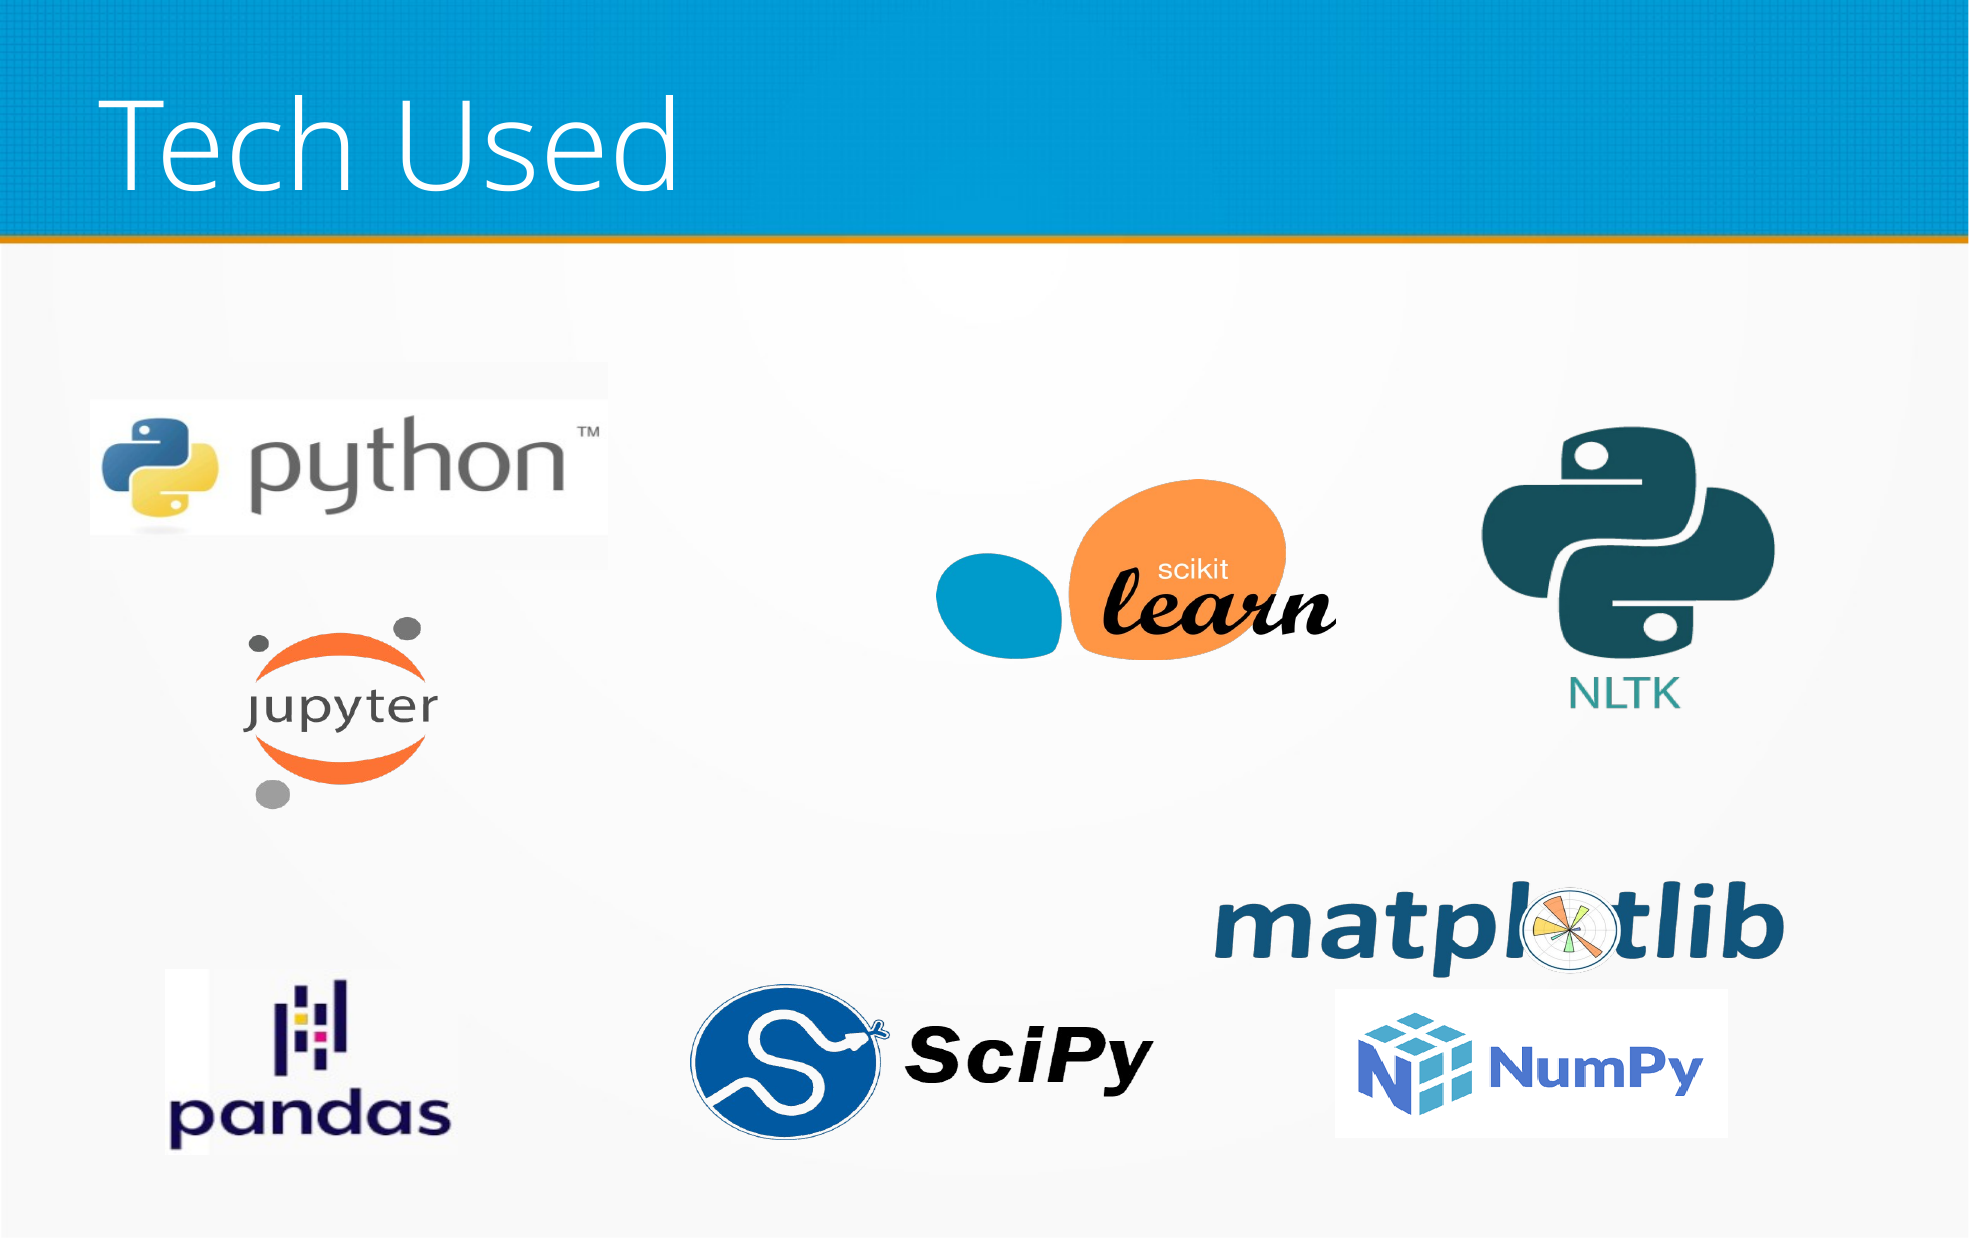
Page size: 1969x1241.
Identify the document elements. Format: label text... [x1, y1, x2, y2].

picture [0, 233, 1969, 1241]
title Tech Used [98, 19, 1870, 227]
